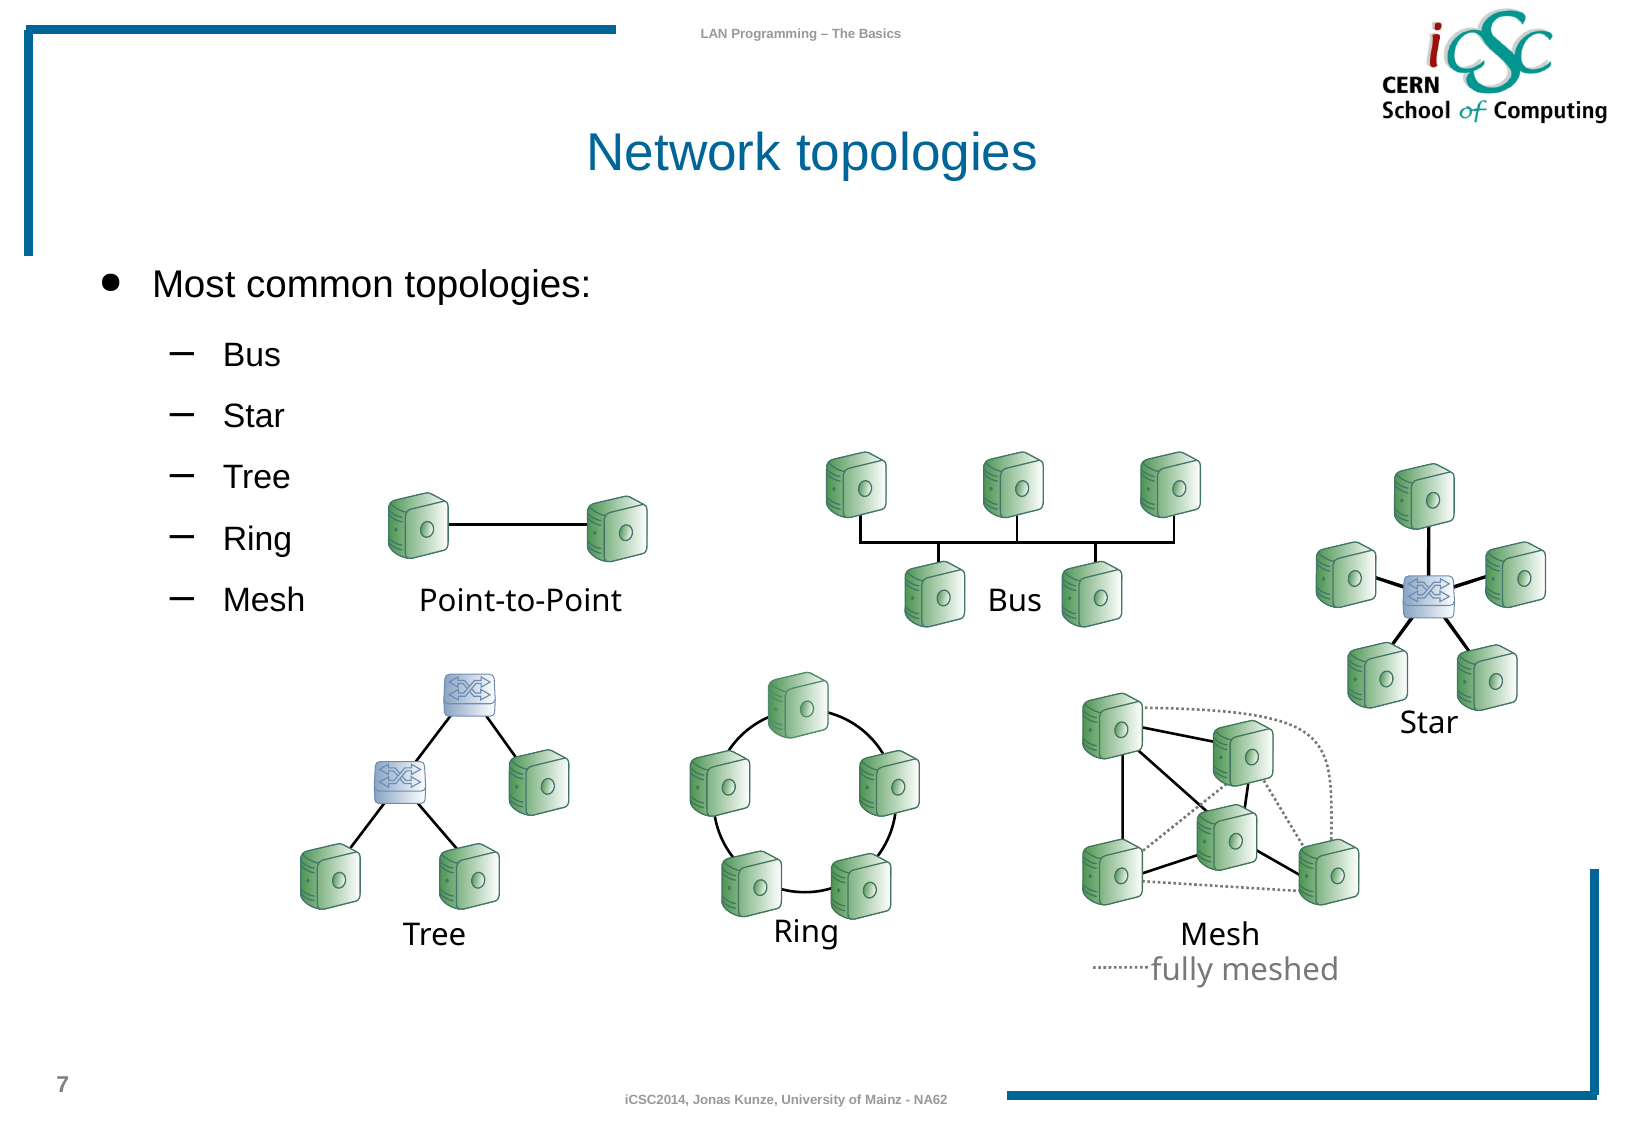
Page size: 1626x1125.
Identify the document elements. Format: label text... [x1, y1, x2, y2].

title Network topologies [81, 44, 1544, 233]
picture [1381, 8, 1608, 125]
picture [300, 451, 1547, 991]
list Most common topologies: Bus Star Tree Ring Mesh [81, 263, 1512, 916]
